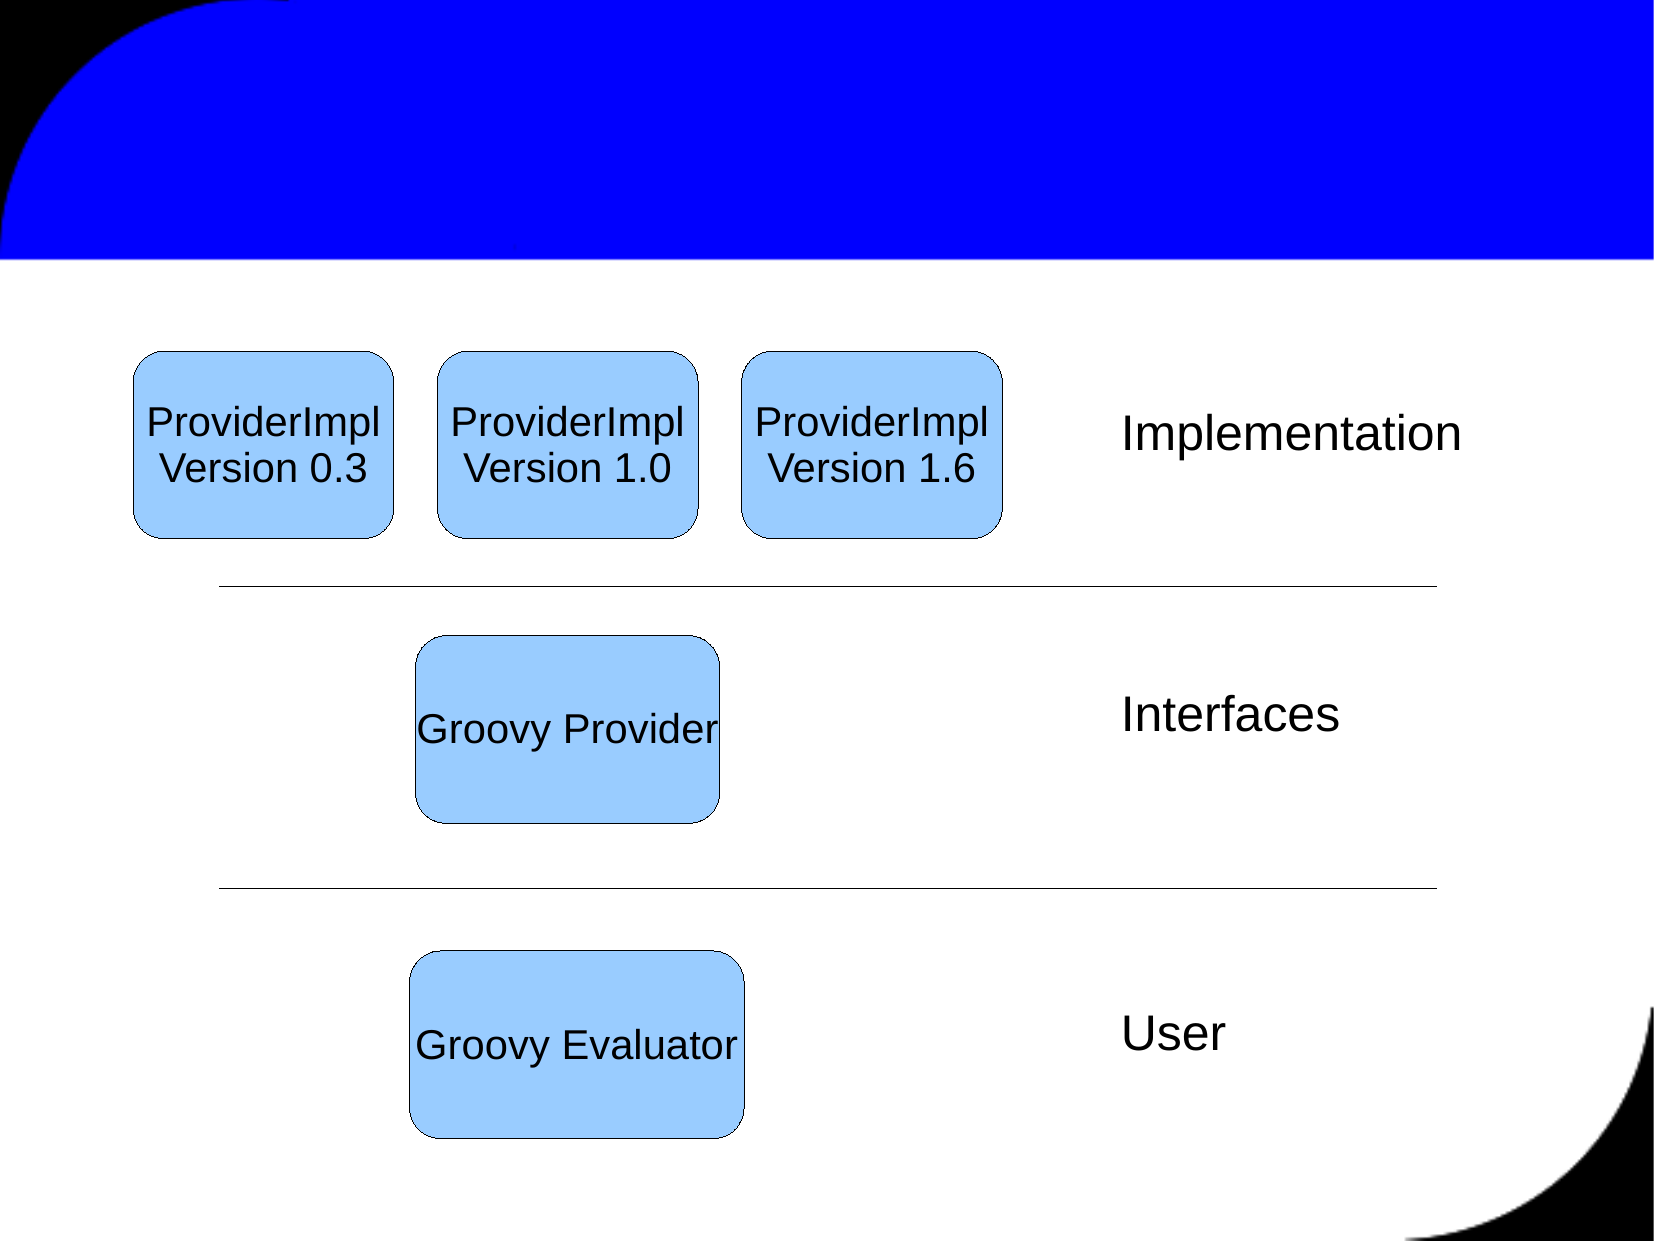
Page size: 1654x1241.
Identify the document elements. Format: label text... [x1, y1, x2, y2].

text_box ProviderImpl Version 0.3 [133, 351, 394, 539]
picture [0, 0, 1654, 1241]
text_box Groovy Provider [415, 635, 720, 824]
text_box Implementation [1105, 397, 1521, 526]
text_box ProviderImpl Version 1.6 [741, 351, 1003, 539]
text_box Groovy Evaluator [409, 950, 745, 1139]
text_box User [1105, 997, 1264, 1126]
text_box ProviderImpl Version 1.0 [437, 351, 699, 539]
text_box Interfaces [1105, 679, 1389, 808]
